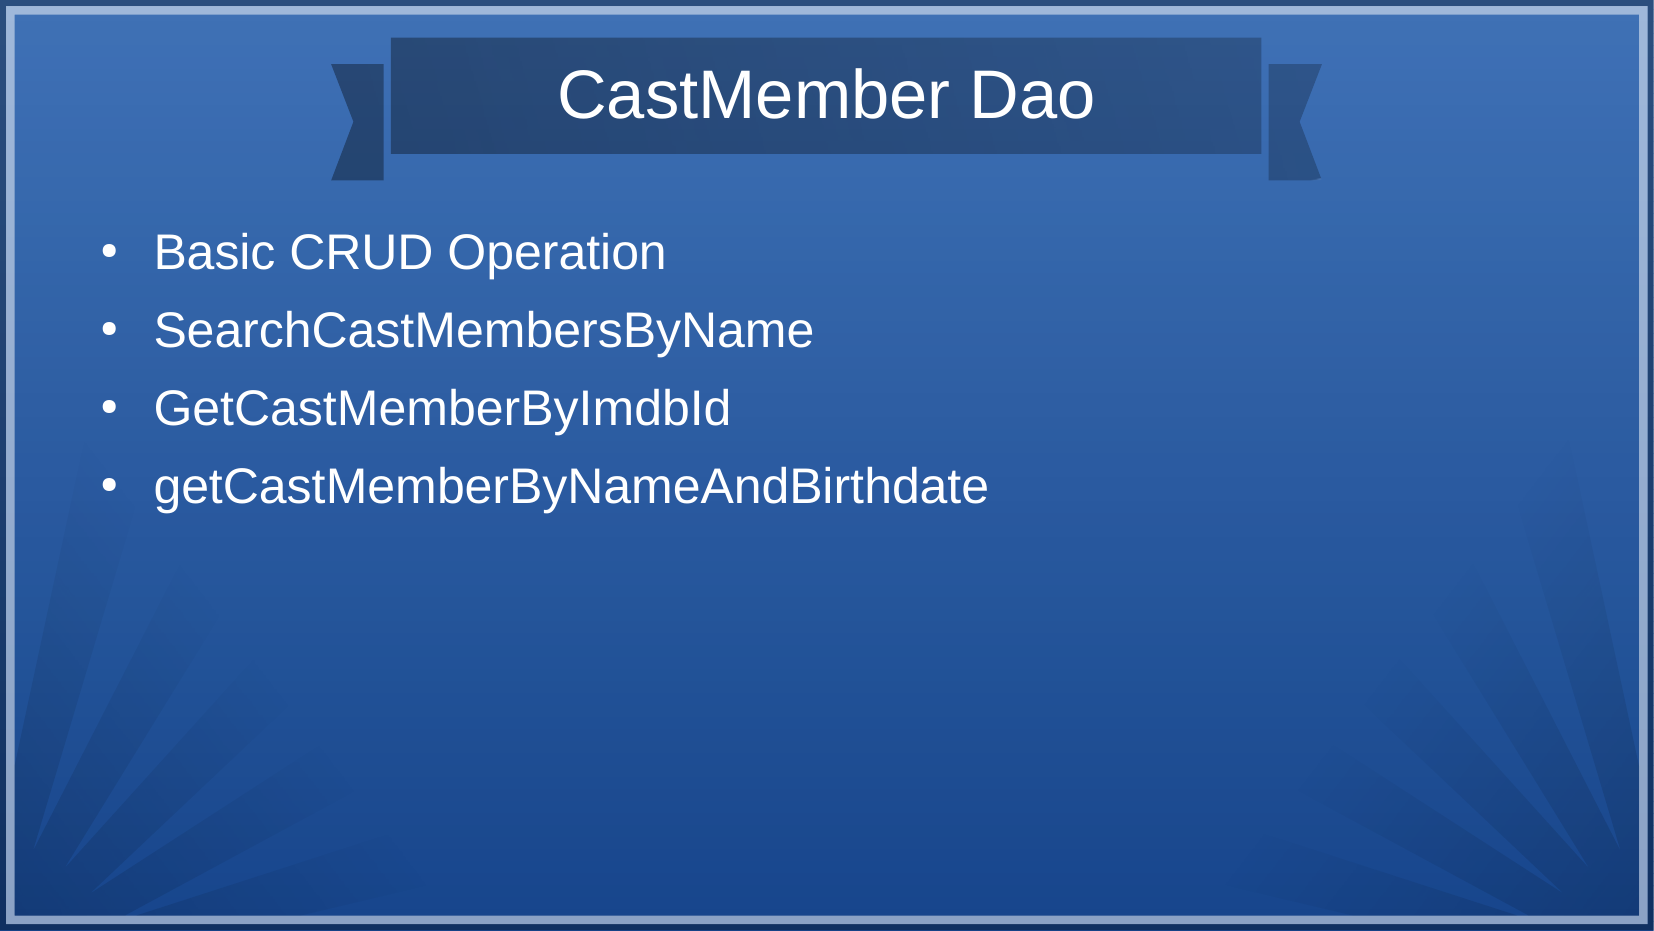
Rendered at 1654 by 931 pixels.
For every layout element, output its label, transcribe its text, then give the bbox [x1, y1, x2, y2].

list Basic CRUD Operation SearchCastMembersByName GetCastMemberByImdbId getCastMemberByNameAndBirthdate [82, 224, 1571, 848]
title CastMember Dao [389, 35, 1264, 154]
